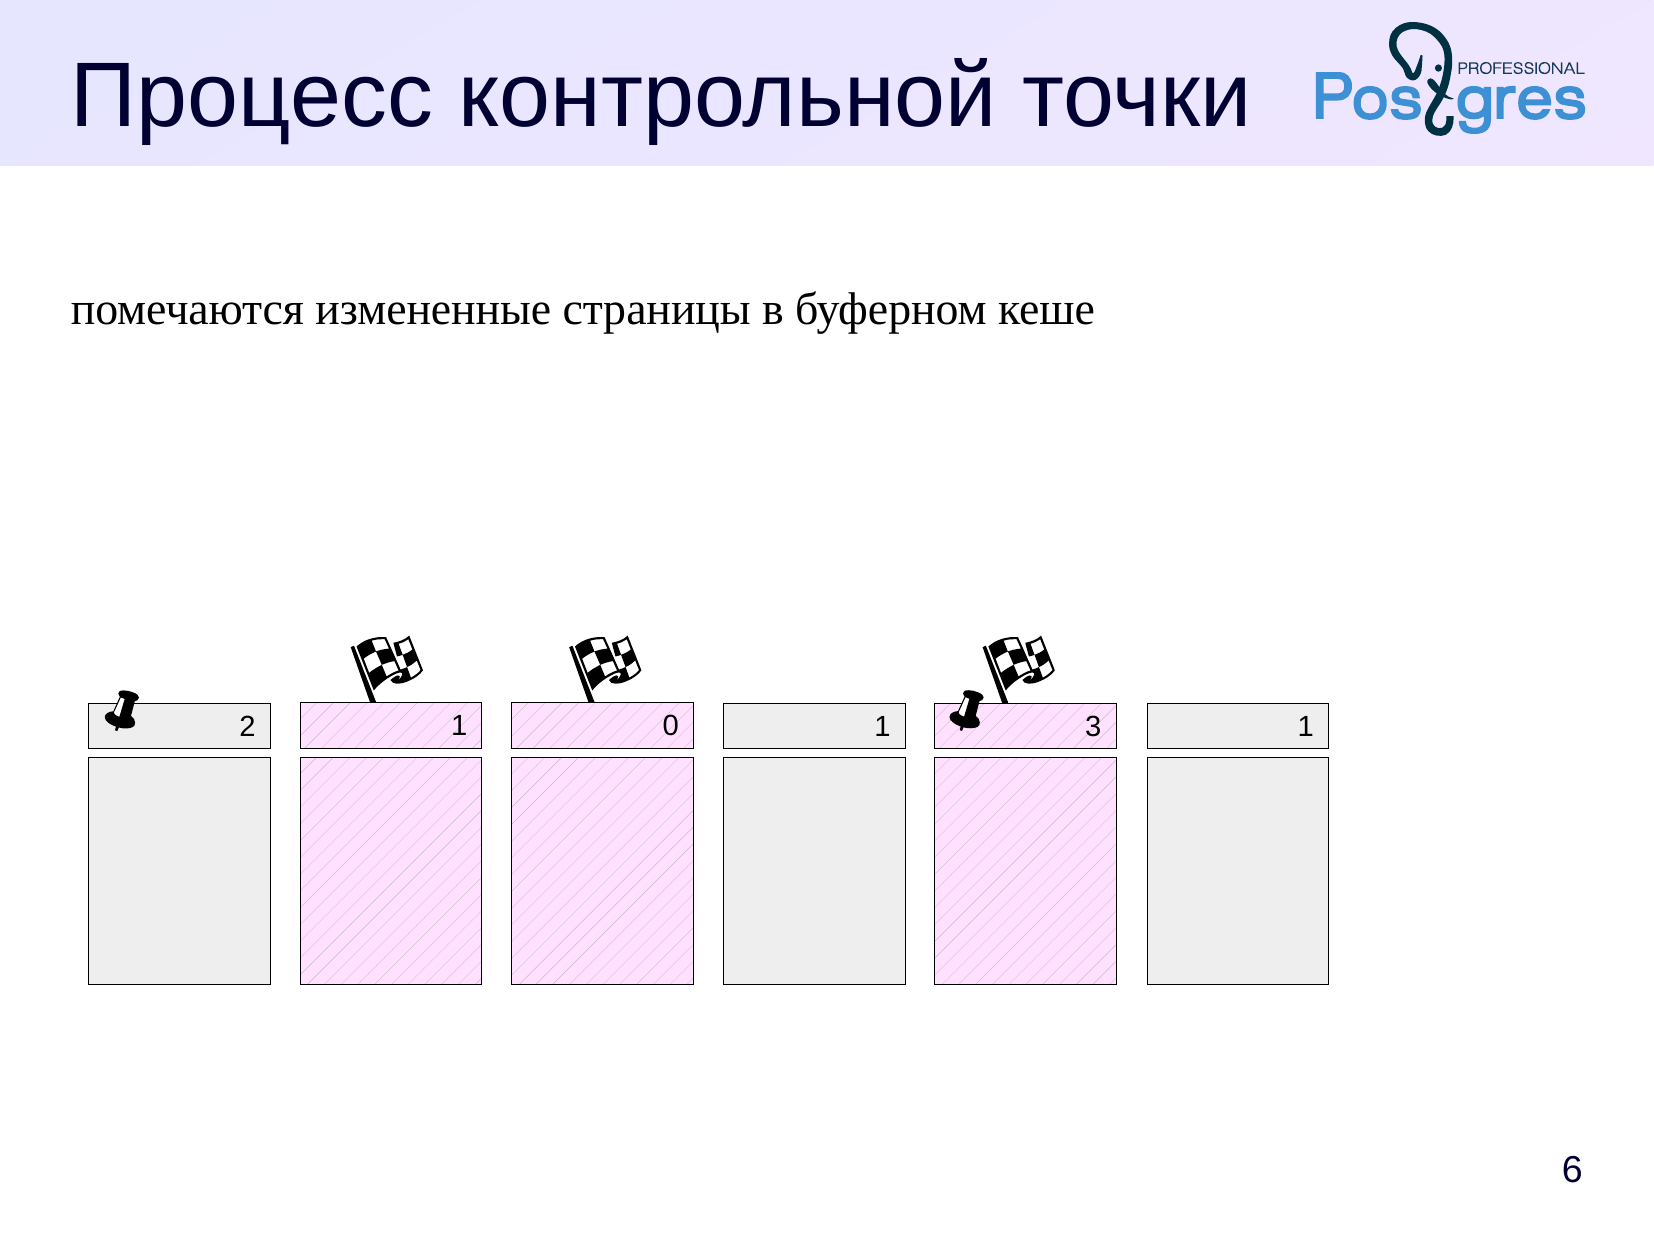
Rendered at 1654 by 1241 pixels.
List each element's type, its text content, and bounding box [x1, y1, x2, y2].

list помечаются измененные страницы в буферном кеше [70, 283, 1583, 1141]
title Процесс контрольной точки [70, 43, 1261, 147]
text_box [949, 690, 984, 731]
